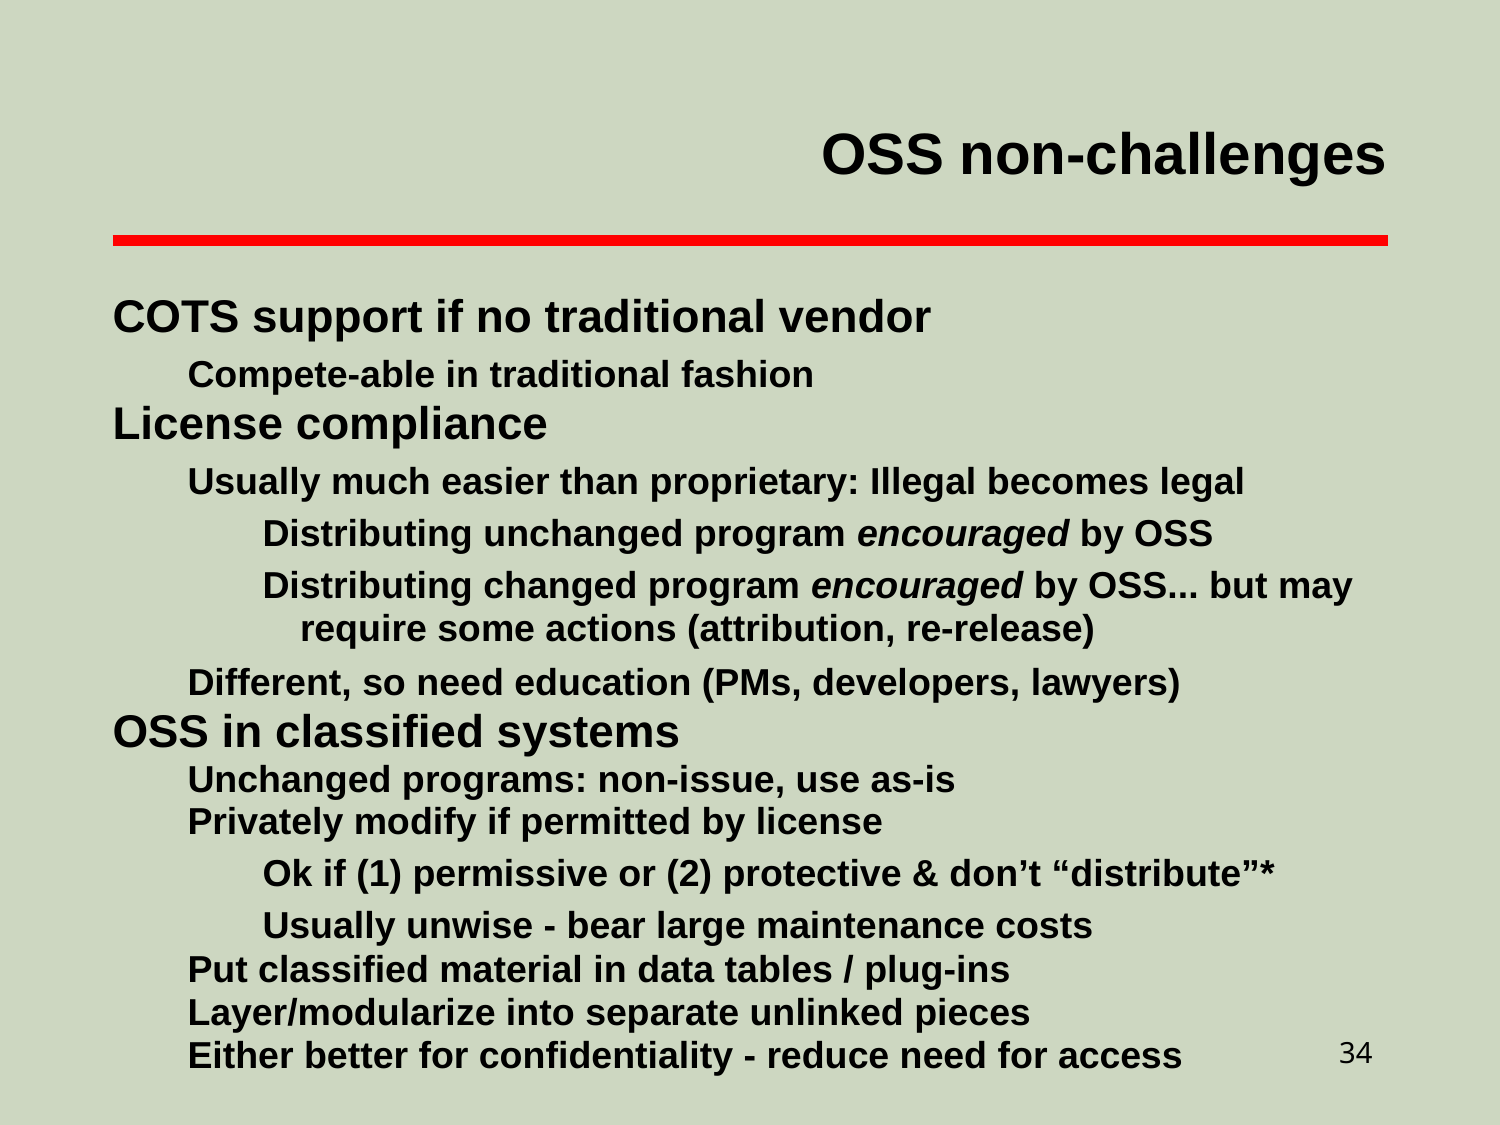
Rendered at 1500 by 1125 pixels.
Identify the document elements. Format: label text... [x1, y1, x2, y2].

list COTS support if no traditional vendor Compete-able in traditional fashion License compliance Usually much easier than proprietary: Illegal becomes legal Distributing unchanged program encouraged by OSS Distributing changed program encouraged by OSS... but may require some actions (attribution, re-release) Different, so need education (PMs, developers, lawyers) OSS in classified systems Unchanged programs: non-issue, use as-is Privately modify if permitted by license Ok if (1) permissive or (2) protective & don’t “distribute”* Usually unwise - bear large maintenance costs Put classified material in data tables / plug-ins Layer/modularize into separate unlinked pieces Either better for confidentiality - reduce need for access [112, 299, 1388, 1086]
title OSS non-challenges [337, 93, 1388, 217]
